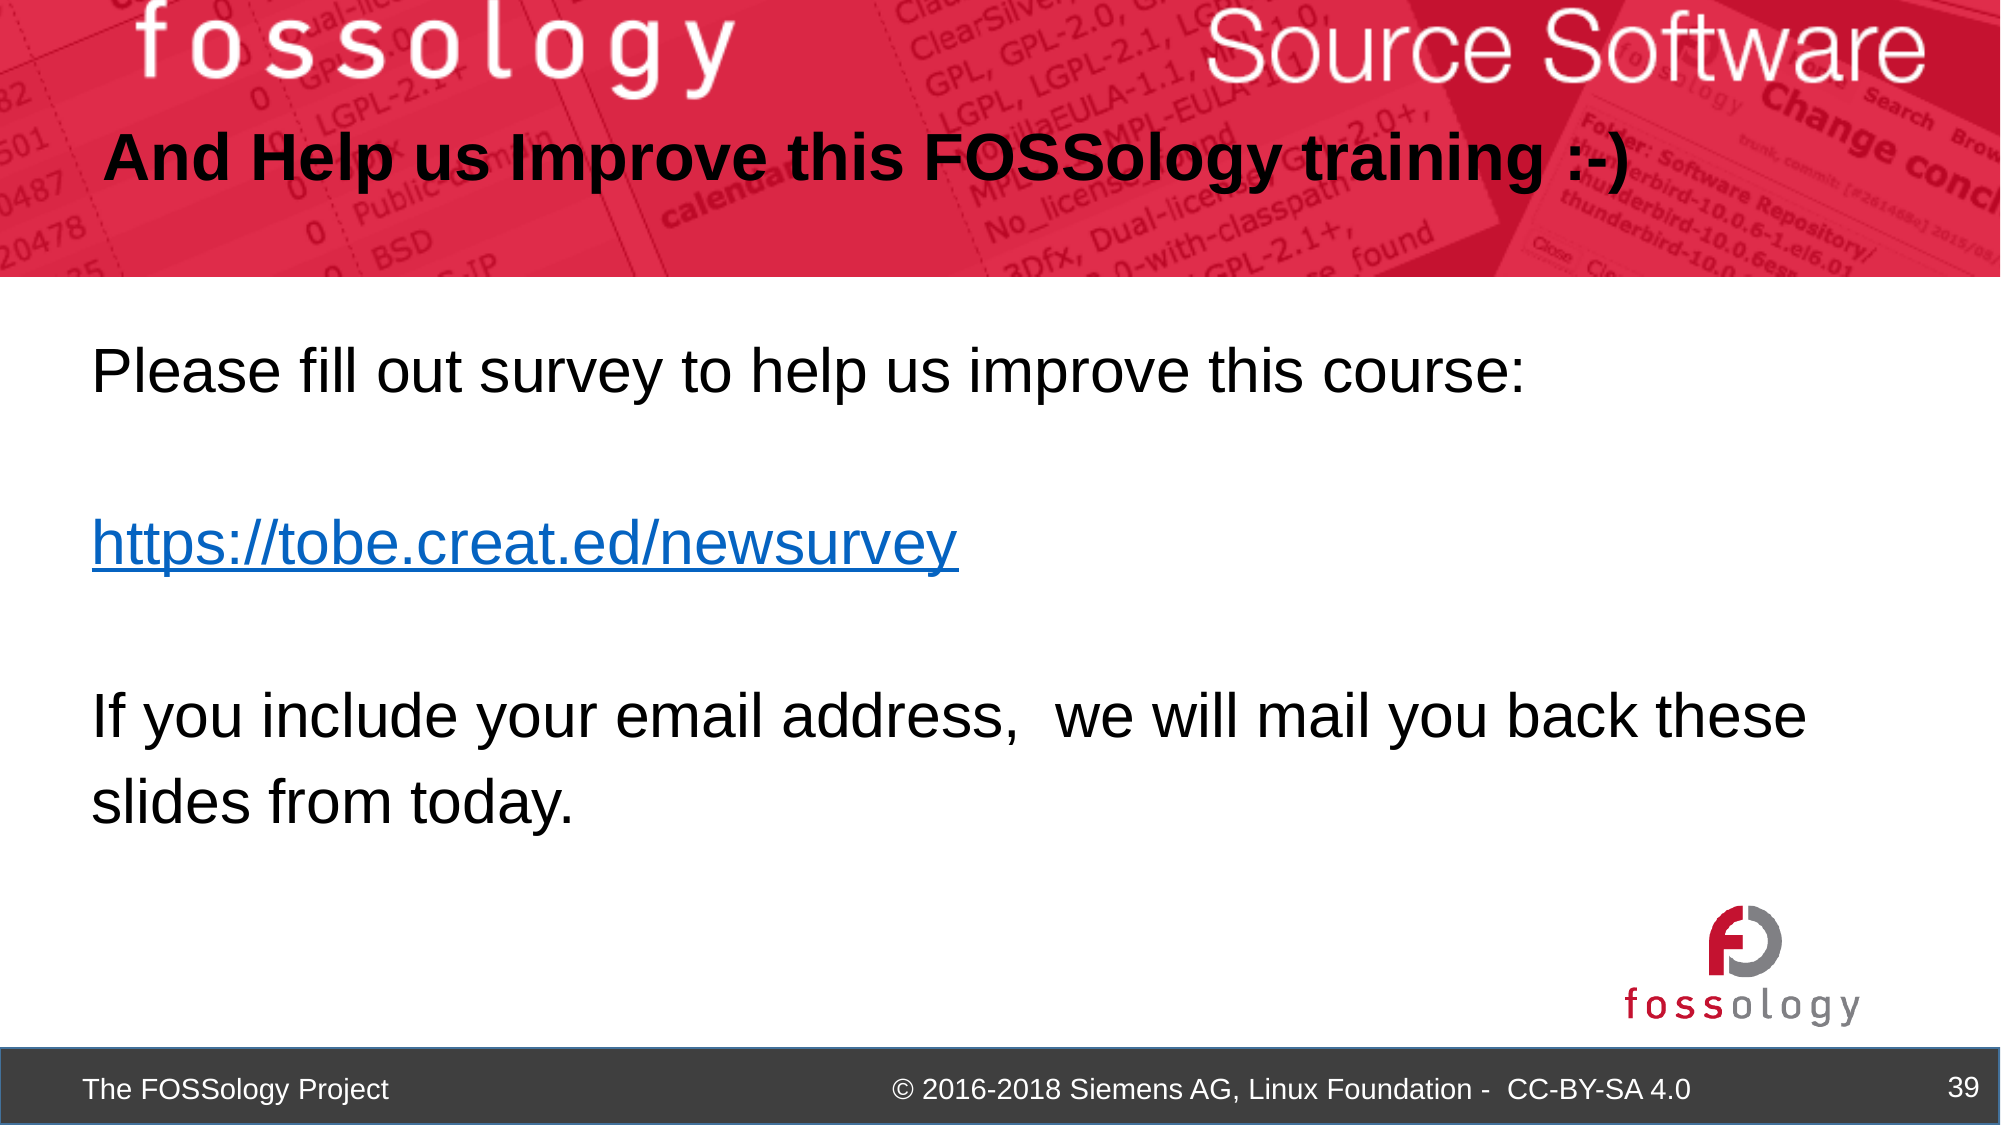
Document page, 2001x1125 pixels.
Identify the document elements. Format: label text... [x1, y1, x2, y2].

picture [0, 0, 2001, 277]
text_box Please fill out survey to help us improve this course: https://tobe.creat.ed/newsurvey If you include your email address, we will mail you back these slides from today. [76, 267, 1882, 1060]
text_box And Help us Improve this FOSSology training :-) [0, 24, 2000, 233]
